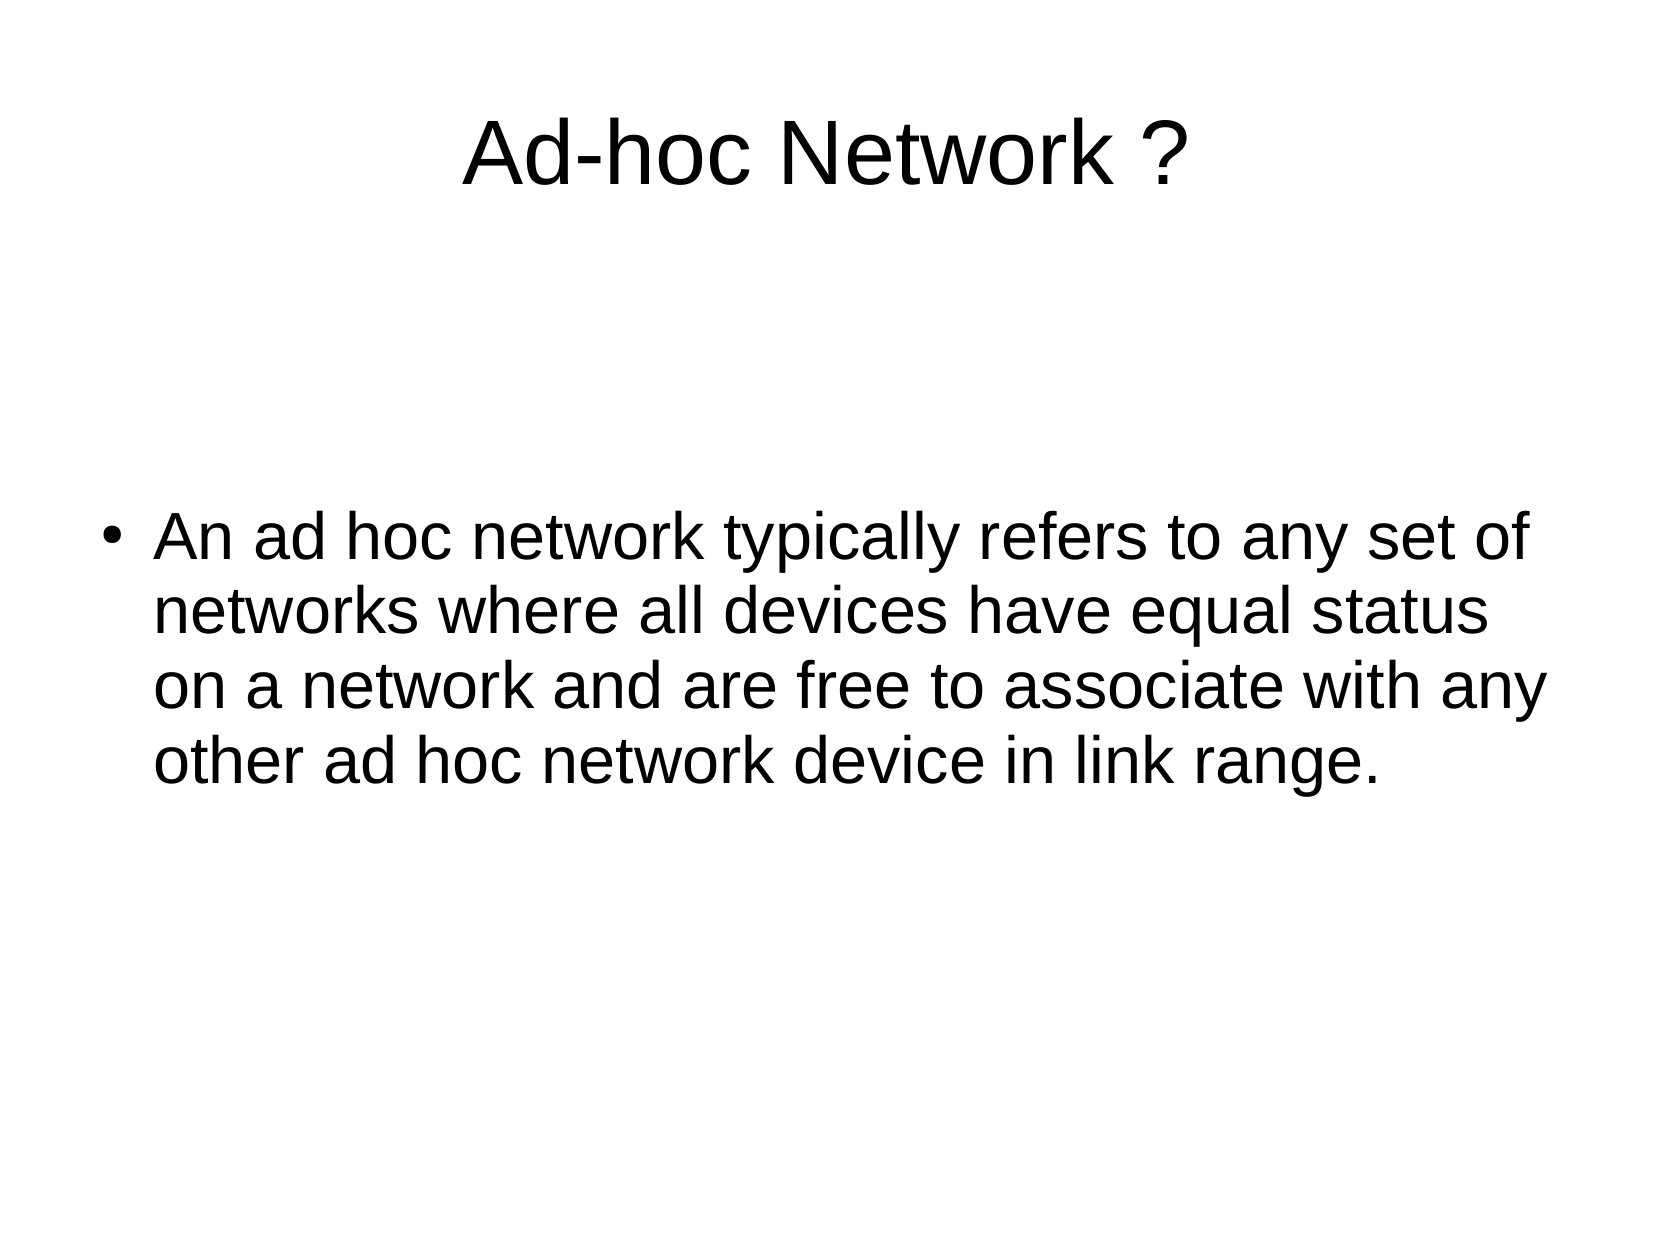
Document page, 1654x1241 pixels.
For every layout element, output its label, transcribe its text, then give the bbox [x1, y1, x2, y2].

list An ad hoc network typically refers to any set of networks where all devices have equal status on a network and are free to associate with any other ad hoc network device in link range. [82, 290, 1571, 1010]
title Ad-hoc Network ? [82, 49, 1571, 257]
